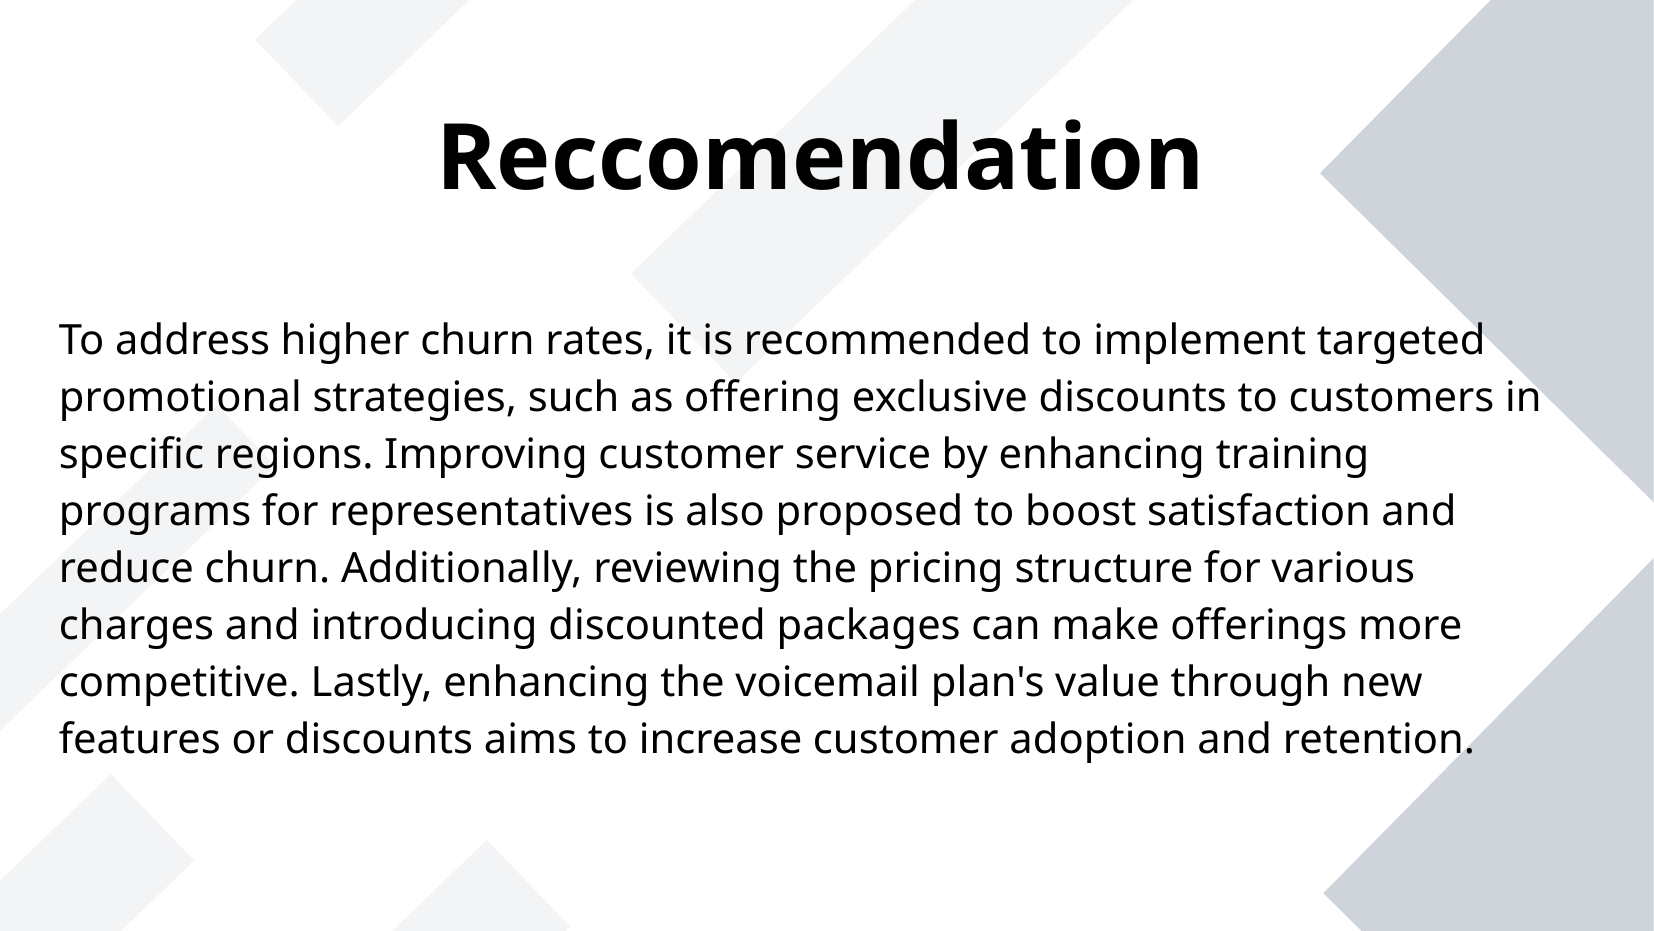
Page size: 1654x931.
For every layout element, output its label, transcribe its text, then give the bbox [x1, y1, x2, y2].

text_box To address higher churn rates, it is recommended to implement targeted promotional strategies, such as offering exclusive discounts to customers in specific regions. Improving customer service by enhancing training programs for representatives is also proposed to boost satisfaction and reduce churn. Additionally, reviewing the pricing structure for various charges and introducing discounted packages can make offerings more competitive. Lastly, enhancing the voicemail plan's value through new features or discounts aims to increase customer adoption and retention. [44, 302, 1573, 774]
title Reccomendation [76, 76, 1565, 233]
